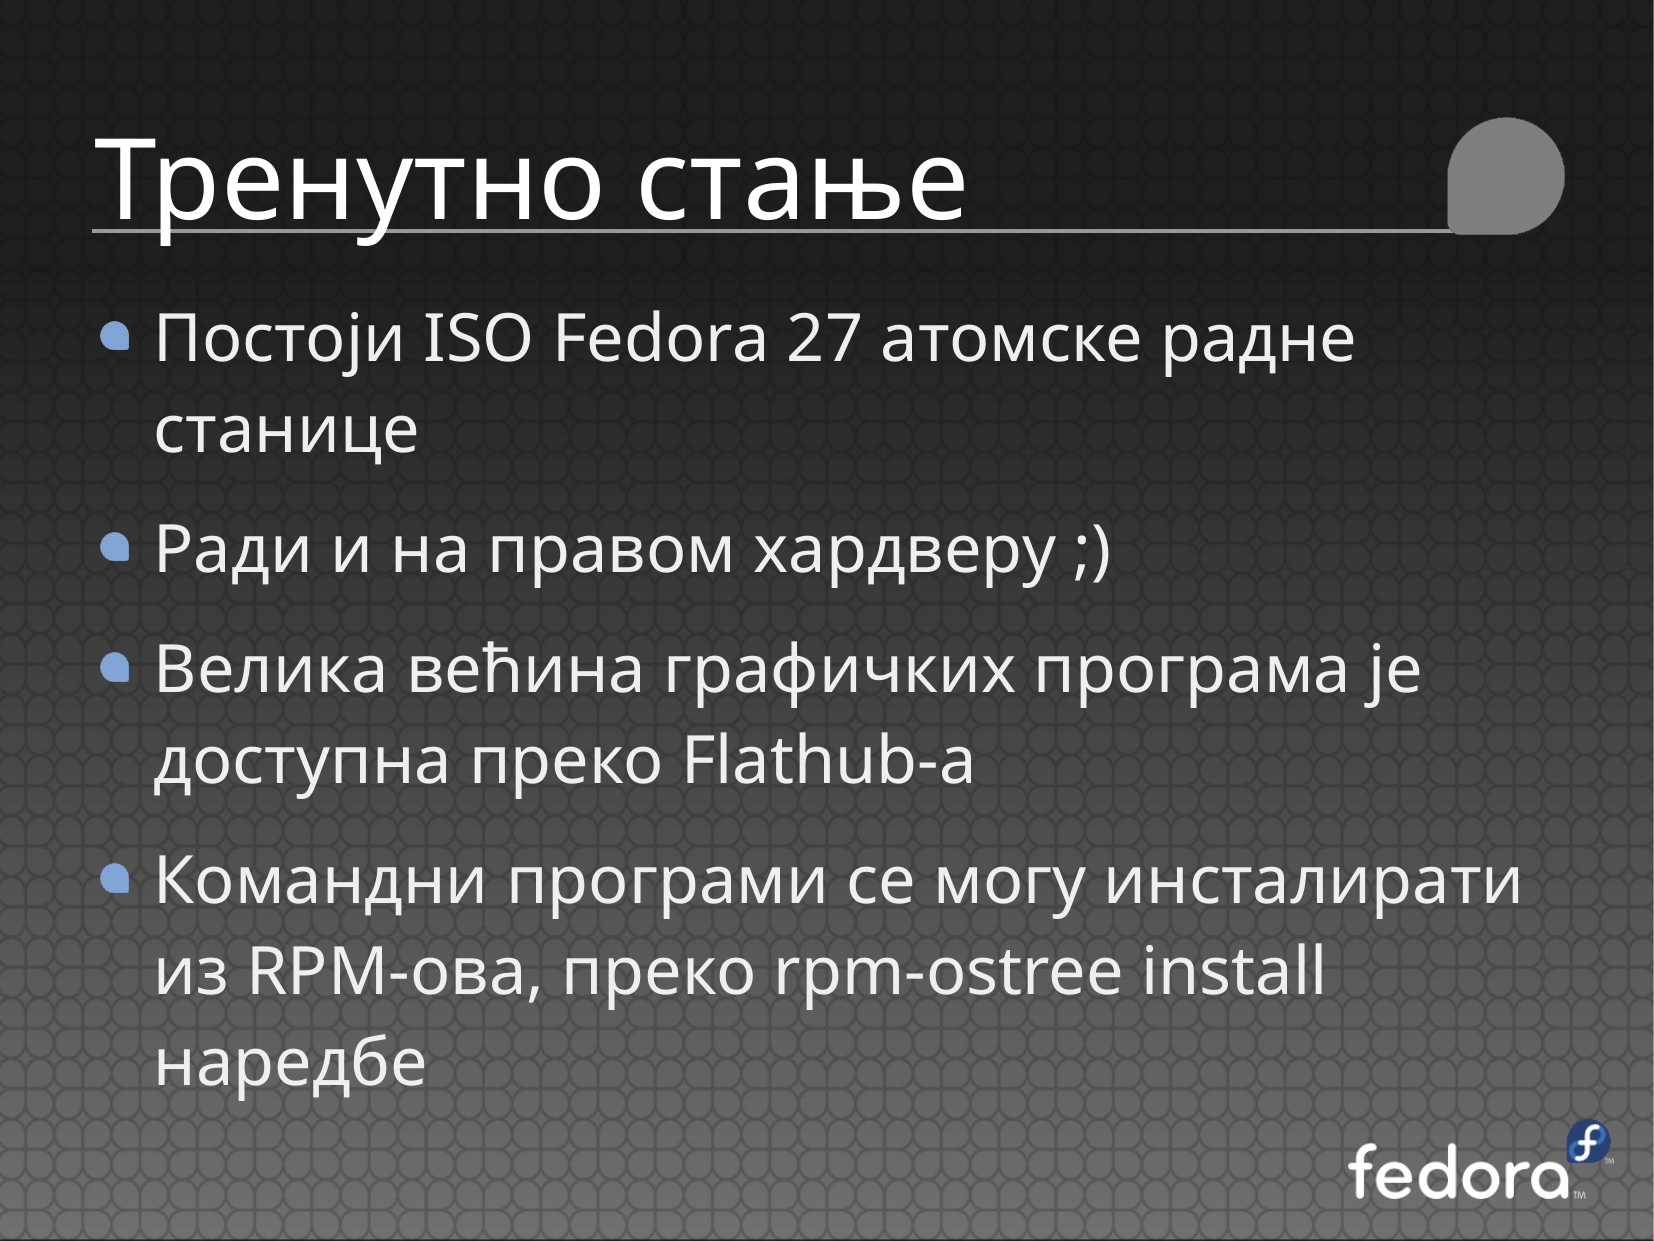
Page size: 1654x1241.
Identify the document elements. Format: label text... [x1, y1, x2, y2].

picture [0, 0, 1654, 1241]
list Постоји ISO Fedora 27 атомске радне станице Ради и на правом хардверу ;) Велика већина графичких програма је доступна преко Flathub-а Командни програми се могу инсталирати из RPM-ова, преко rpm-ostree install наредбе [82, 290, 1571, 1094]
title Тренутно стање [94, 100, 1426, 251]
